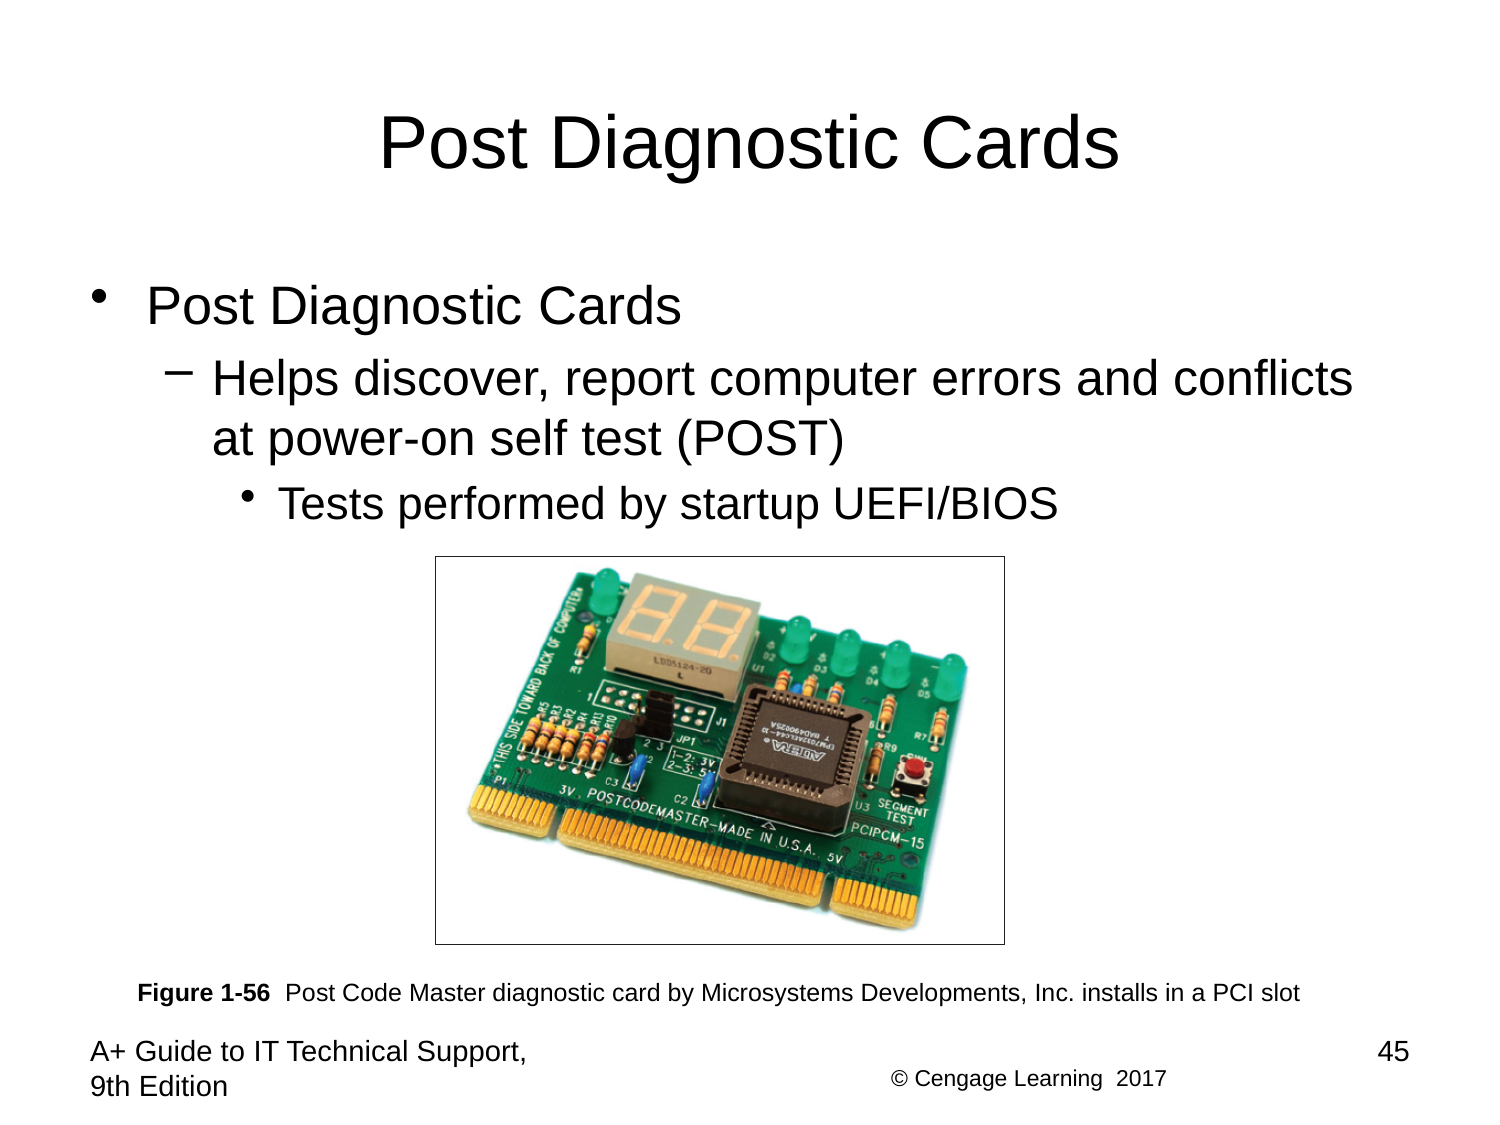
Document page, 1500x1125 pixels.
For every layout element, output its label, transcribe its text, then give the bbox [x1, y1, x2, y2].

list Post Diagnostic Cards Helps discover, report computer errors and conflicts at power-on self test (POST) Tests performed by startup UEFI/BIOS [75, 262, 1425, 1005]
slide_number <number> [1312, 1024, 1425, 1103]
title Post Diagnostic Cards [75, 45, 1425, 233]
text_box Figure 1-56 Post Code Master diagnostic card by Microsystems Developments, Inc. installs in a PCI slot [122, 969, 1318, 1015]
footer A+ Guide to IT Technical Support, 9th Edition [75, 1024, 588, 1103]
picture [426, 549, 1014, 950]
